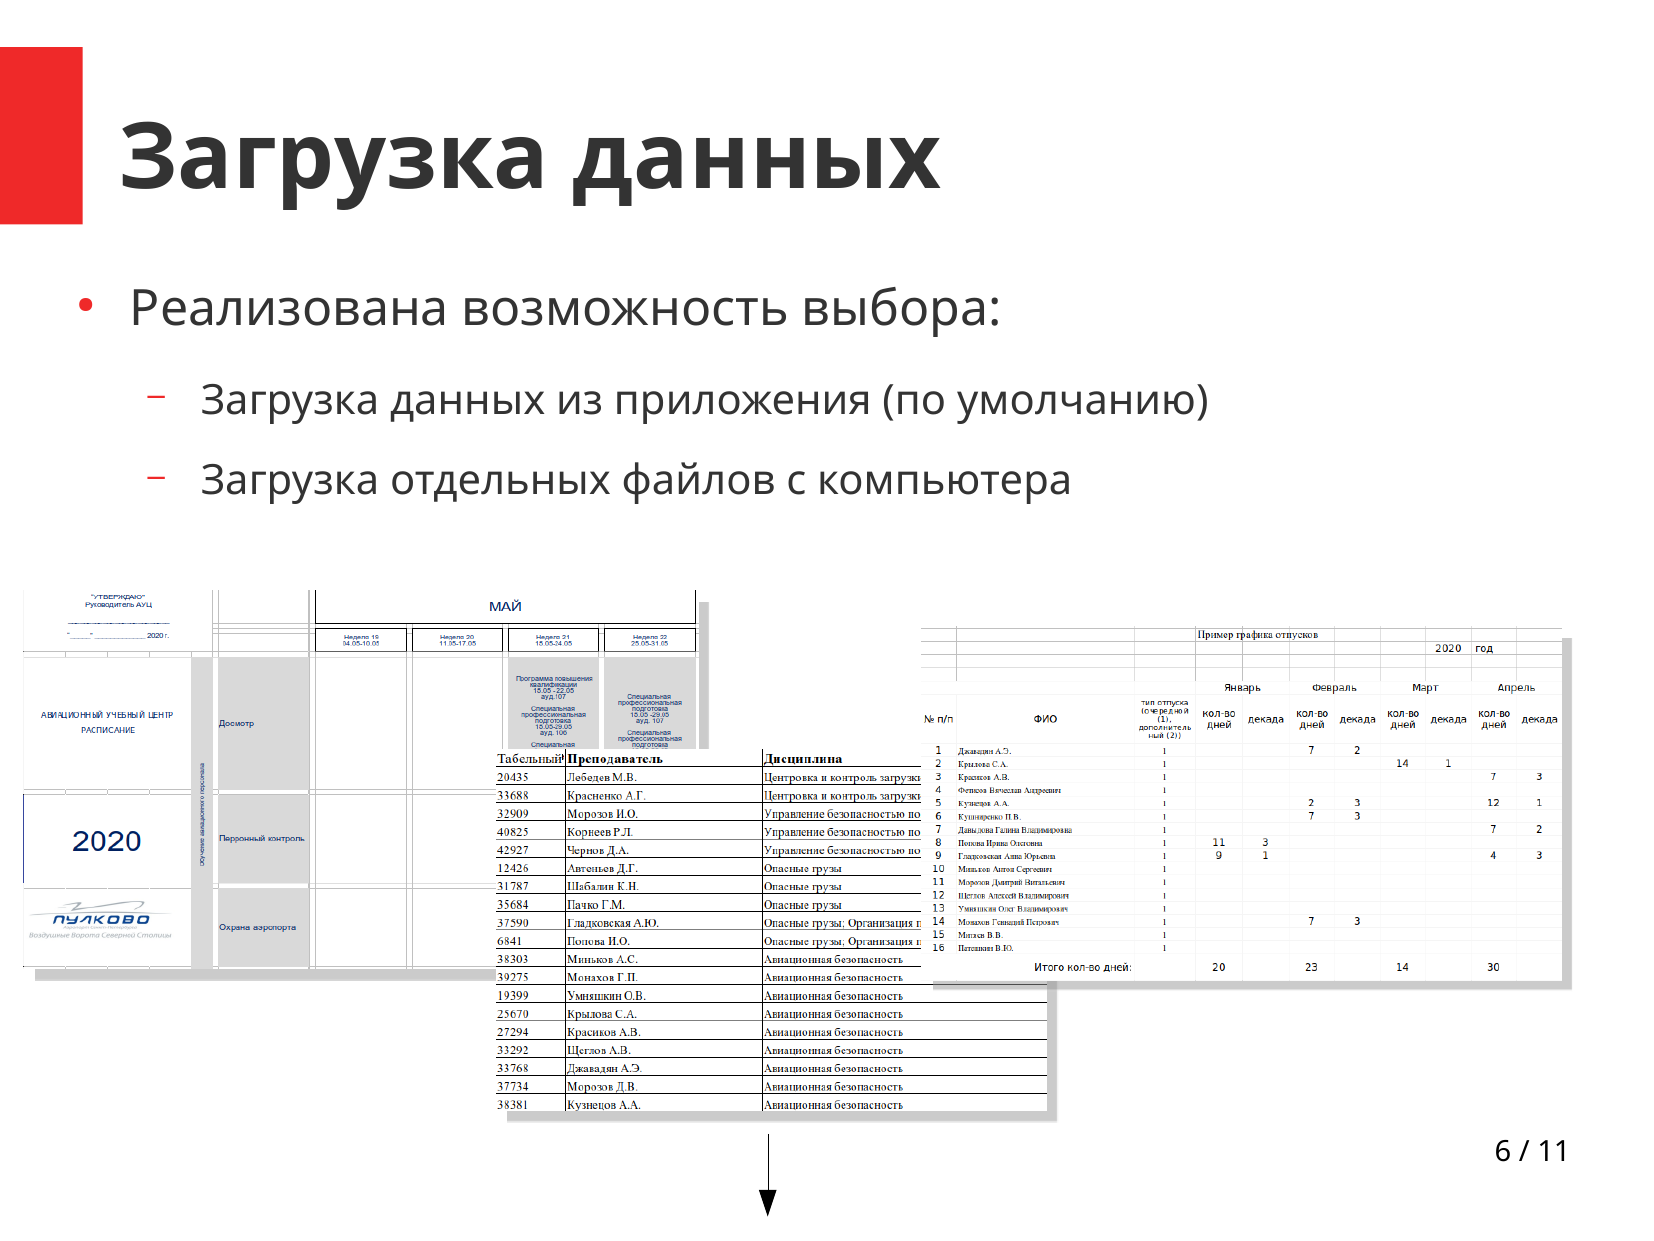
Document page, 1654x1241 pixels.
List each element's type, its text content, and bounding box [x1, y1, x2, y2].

title Загрузка данных [118, 49, 1571, 257]
picture [23, 590, 1562, 1111]
list Реализована возможность выбора: Загрузка данных из приложения (по умолчанию) Загрузка отдельных файлов с компьютера [59, 271, 1501, 497]
